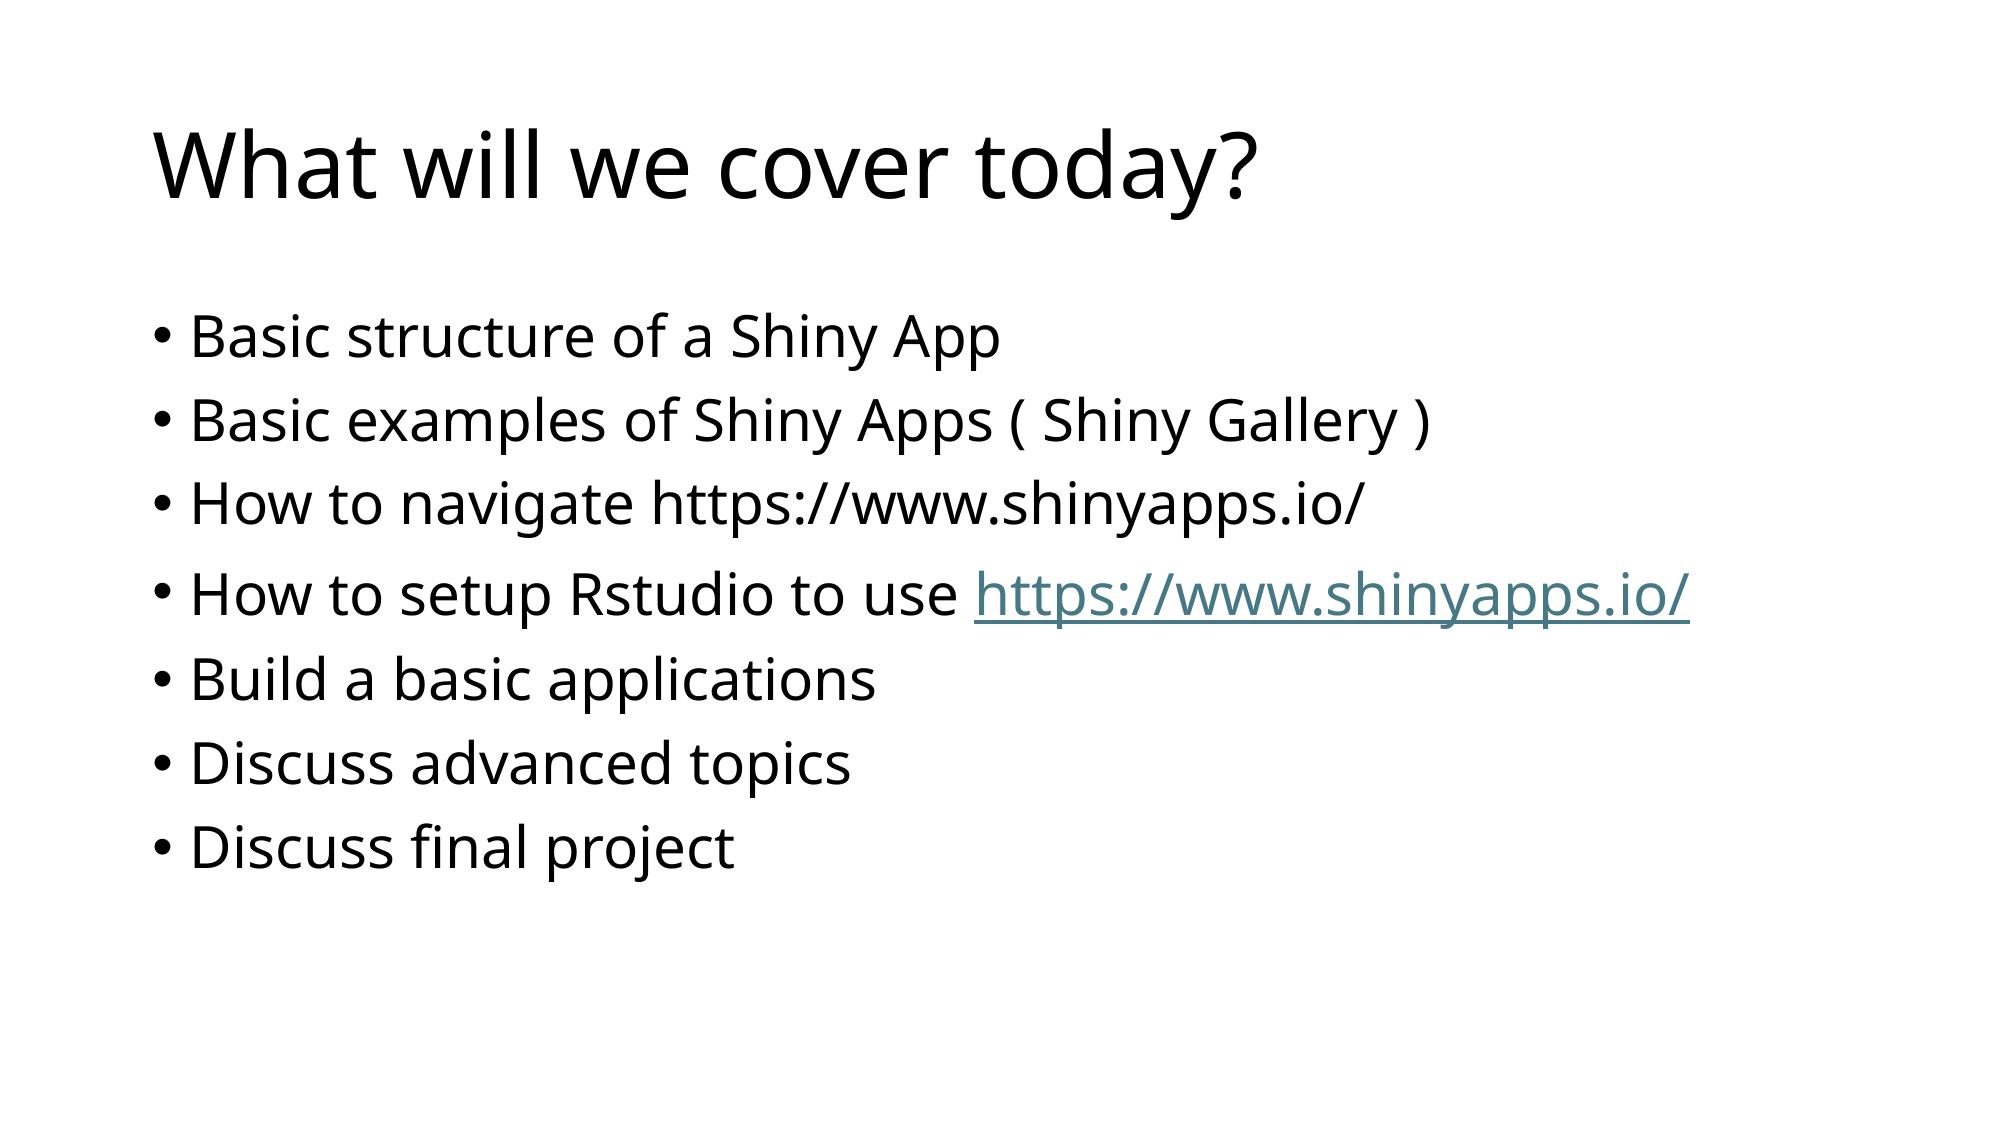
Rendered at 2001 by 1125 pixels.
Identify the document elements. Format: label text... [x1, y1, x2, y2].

list Basic structure of a Shiny App Basic examples of Shiny Apps ( Shiny Gallery ) How to navigate https://www.shinyapps.io/ How to setup Rstudio to use https://www.shinyapps.io/ Build a basic applications Discuss advanced topics Discuss final project [137, 299, 1863, 1014]
title What will we cover today? [137, 59, 1863, 278]
